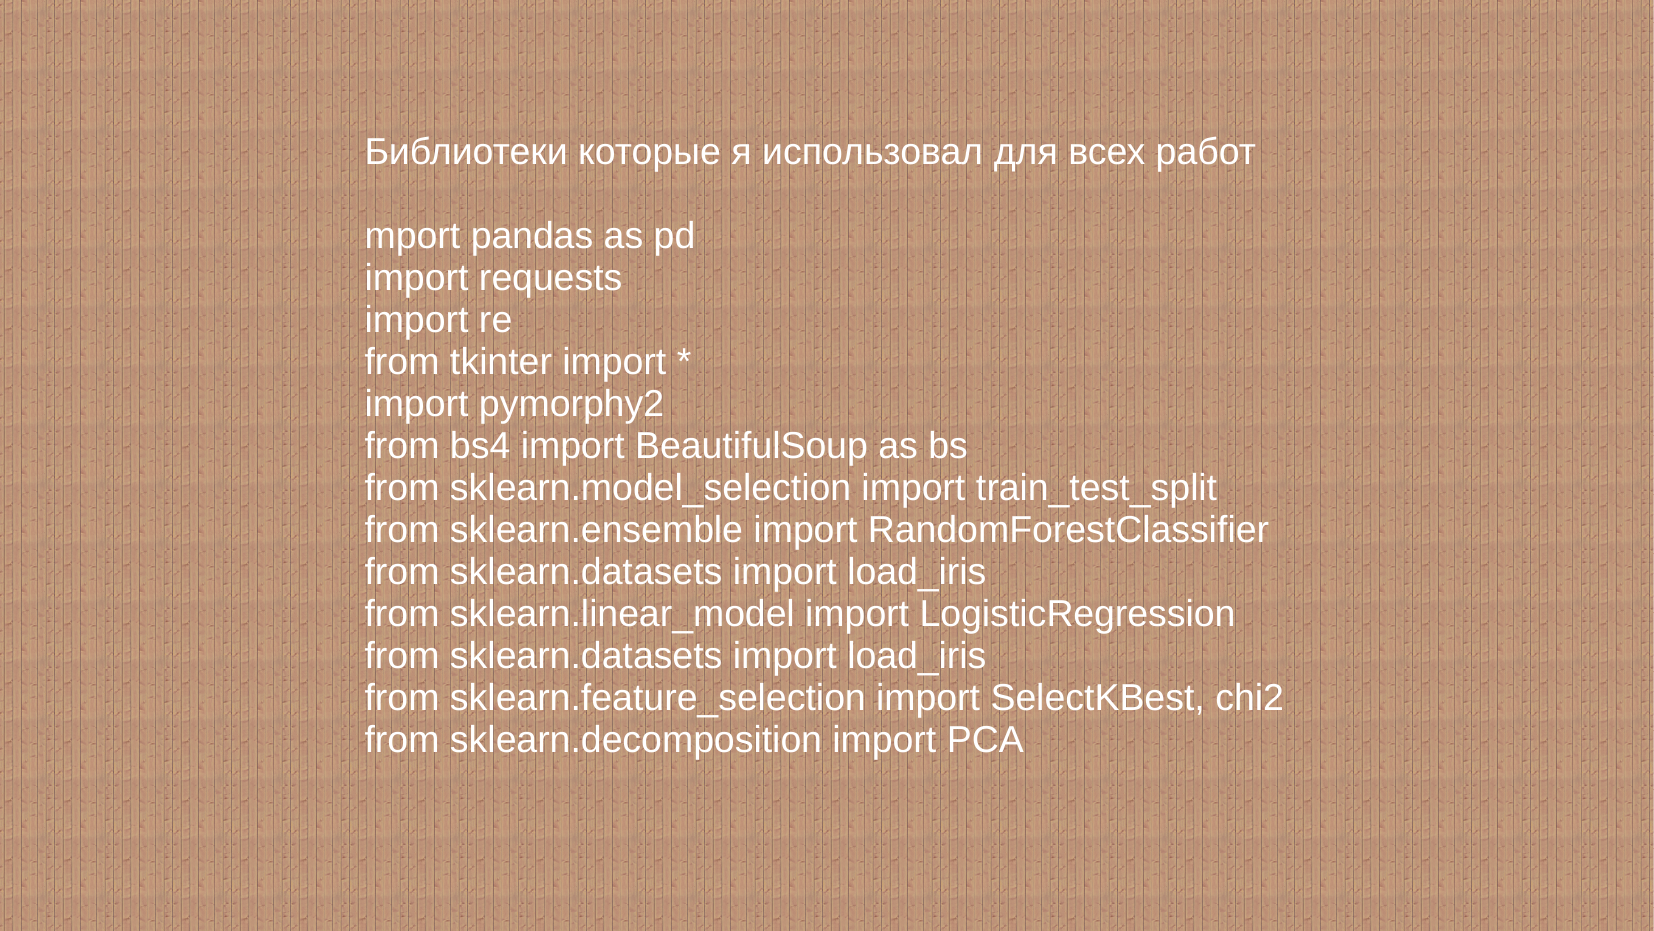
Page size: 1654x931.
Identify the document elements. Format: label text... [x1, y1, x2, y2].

picture [0, 0, 1654, 931]
text_box Библиотеки которые я использовал для всех работ mport pandas as pd import requests import re from tkinter import * import pymorphy2 from bs4 import BeautifulSoup as bs from sklearn.model_selection import train_test_split from sklearn.ensemble import RandomForestClassifier from sklearn.datasets import load_iris from sklearn.linear_model import LogisticRegression from sklearn.datasets import load_iris from sklearn.feature_selection import SelectKBest, chi2 from sklearn.decomposition import PCA [349, 123, 1300, 768]
